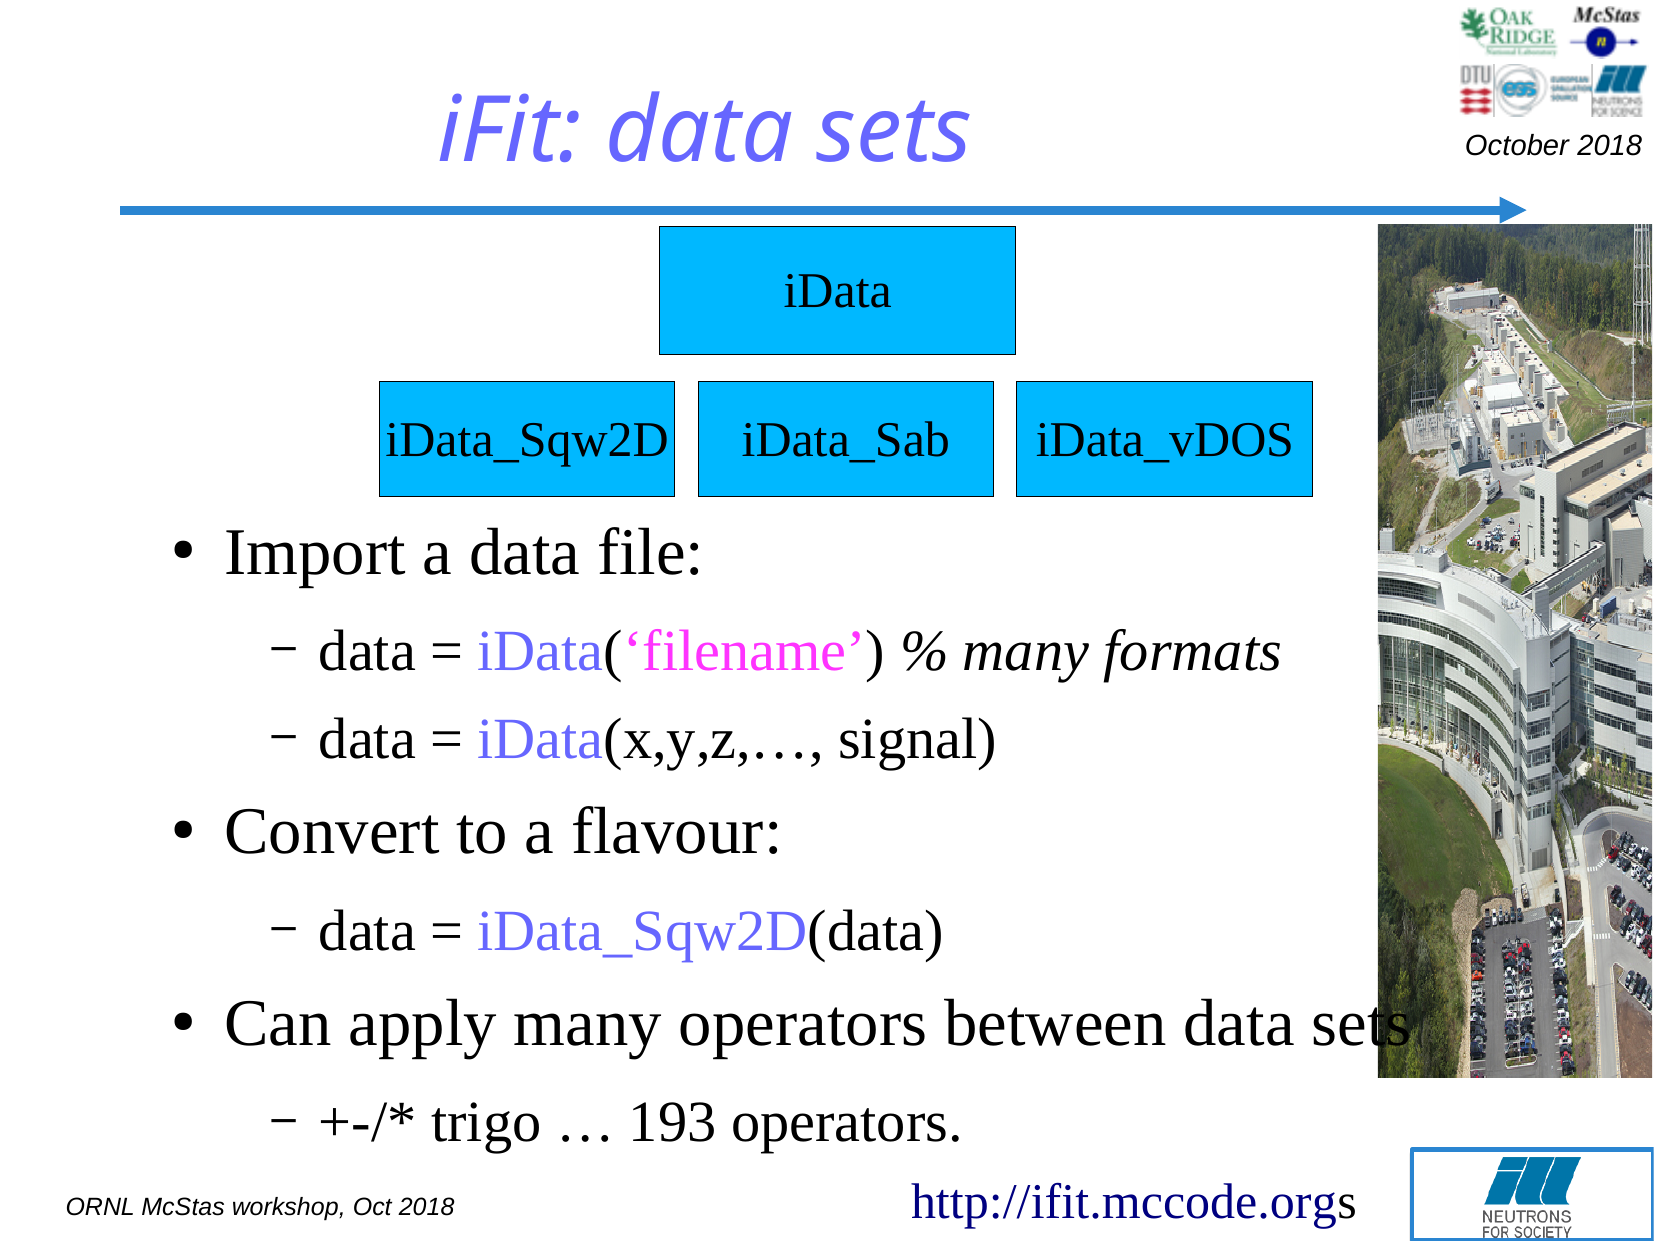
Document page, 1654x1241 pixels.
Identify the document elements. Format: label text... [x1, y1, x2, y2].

picture [1459, 64, 1649, 117]
text_box iData [659, 226, 1016, 355]
picture [1458, 6, 1650, 59]
list Import a data file: data = iData(‘filename’) % many formats data = iData(x,y,z,…, signal) Convert to a flavour: data = iData_Sqw2D(data) Can apply many operators between data sets +-/* trigo … 193 operators. [82, 514, 1571, 1234]
text_box http://ifit.mccode.orgs [911, 1173, 1401, 1230]
text_box iData_Sqw2D [379, 381, 675, 497]
title iFit: data sets [82, 49, 1328, 203]
text_box iData_Sab [698, 381, 994, 497]
picture [1377, 224, 1653, 1078]
text_box iData_vDOS [1016, 381, 1313, 497]
picture [1479, 1153, 1583, 1241]
